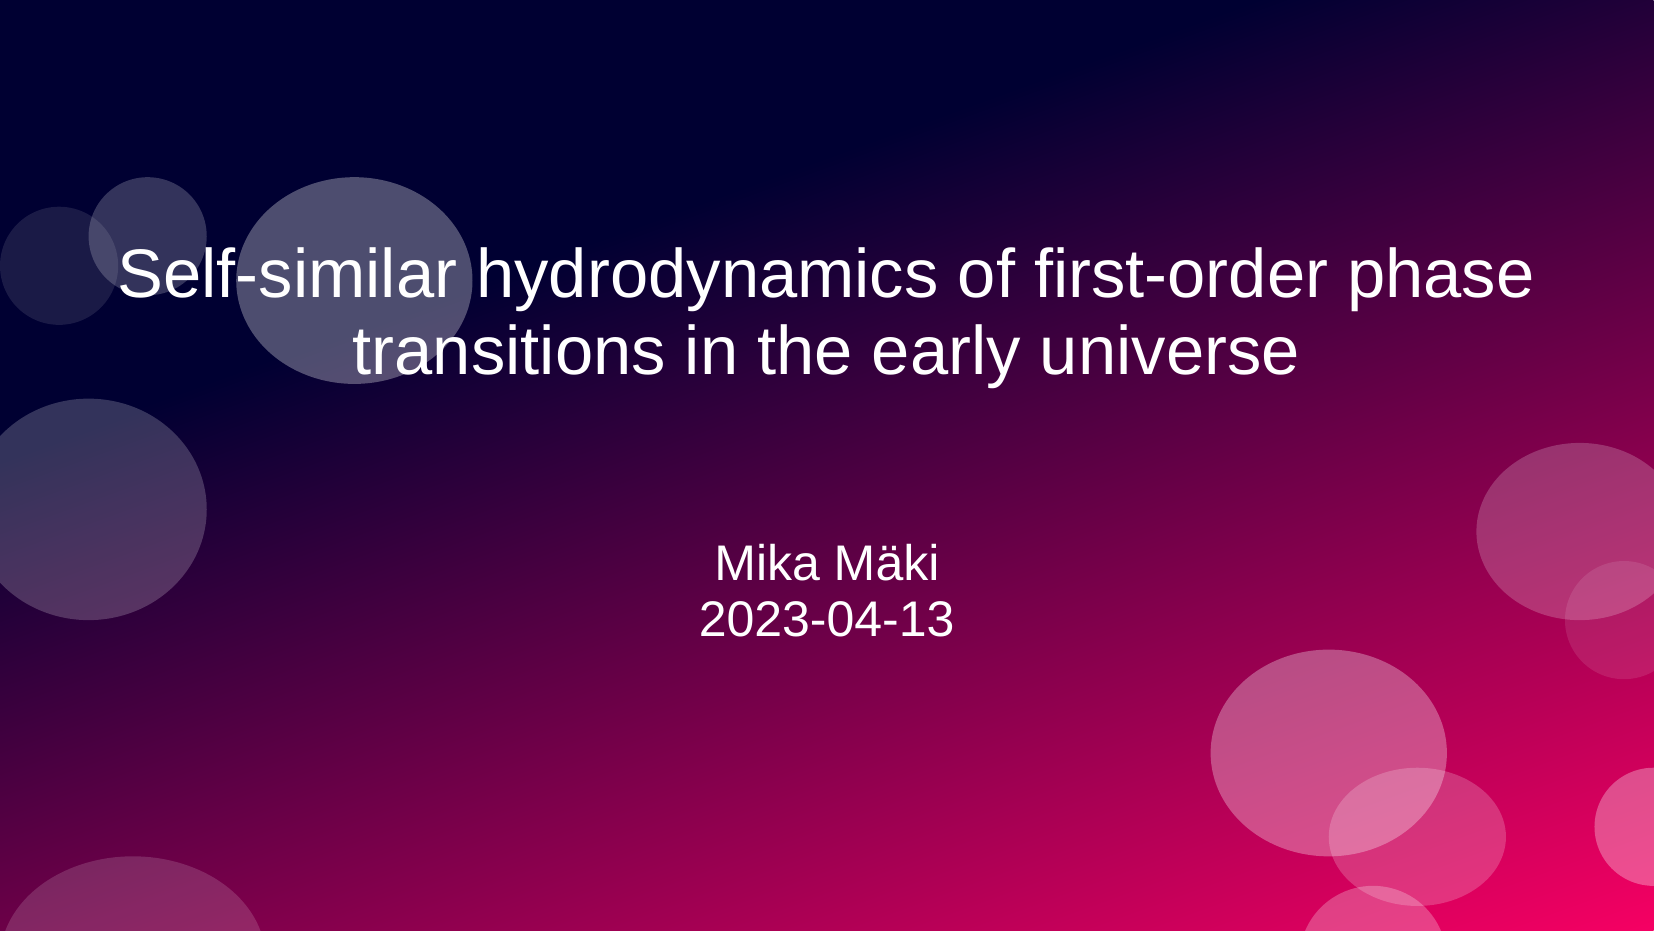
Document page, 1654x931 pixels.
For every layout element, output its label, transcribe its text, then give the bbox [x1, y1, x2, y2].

title Self-similar hydrodynamics of first-order phase transitions in the early universe [82, 234, 1571, 390]
subtitle Mika Mäki 2023-04-13 [82, 425, 1571, 758]
